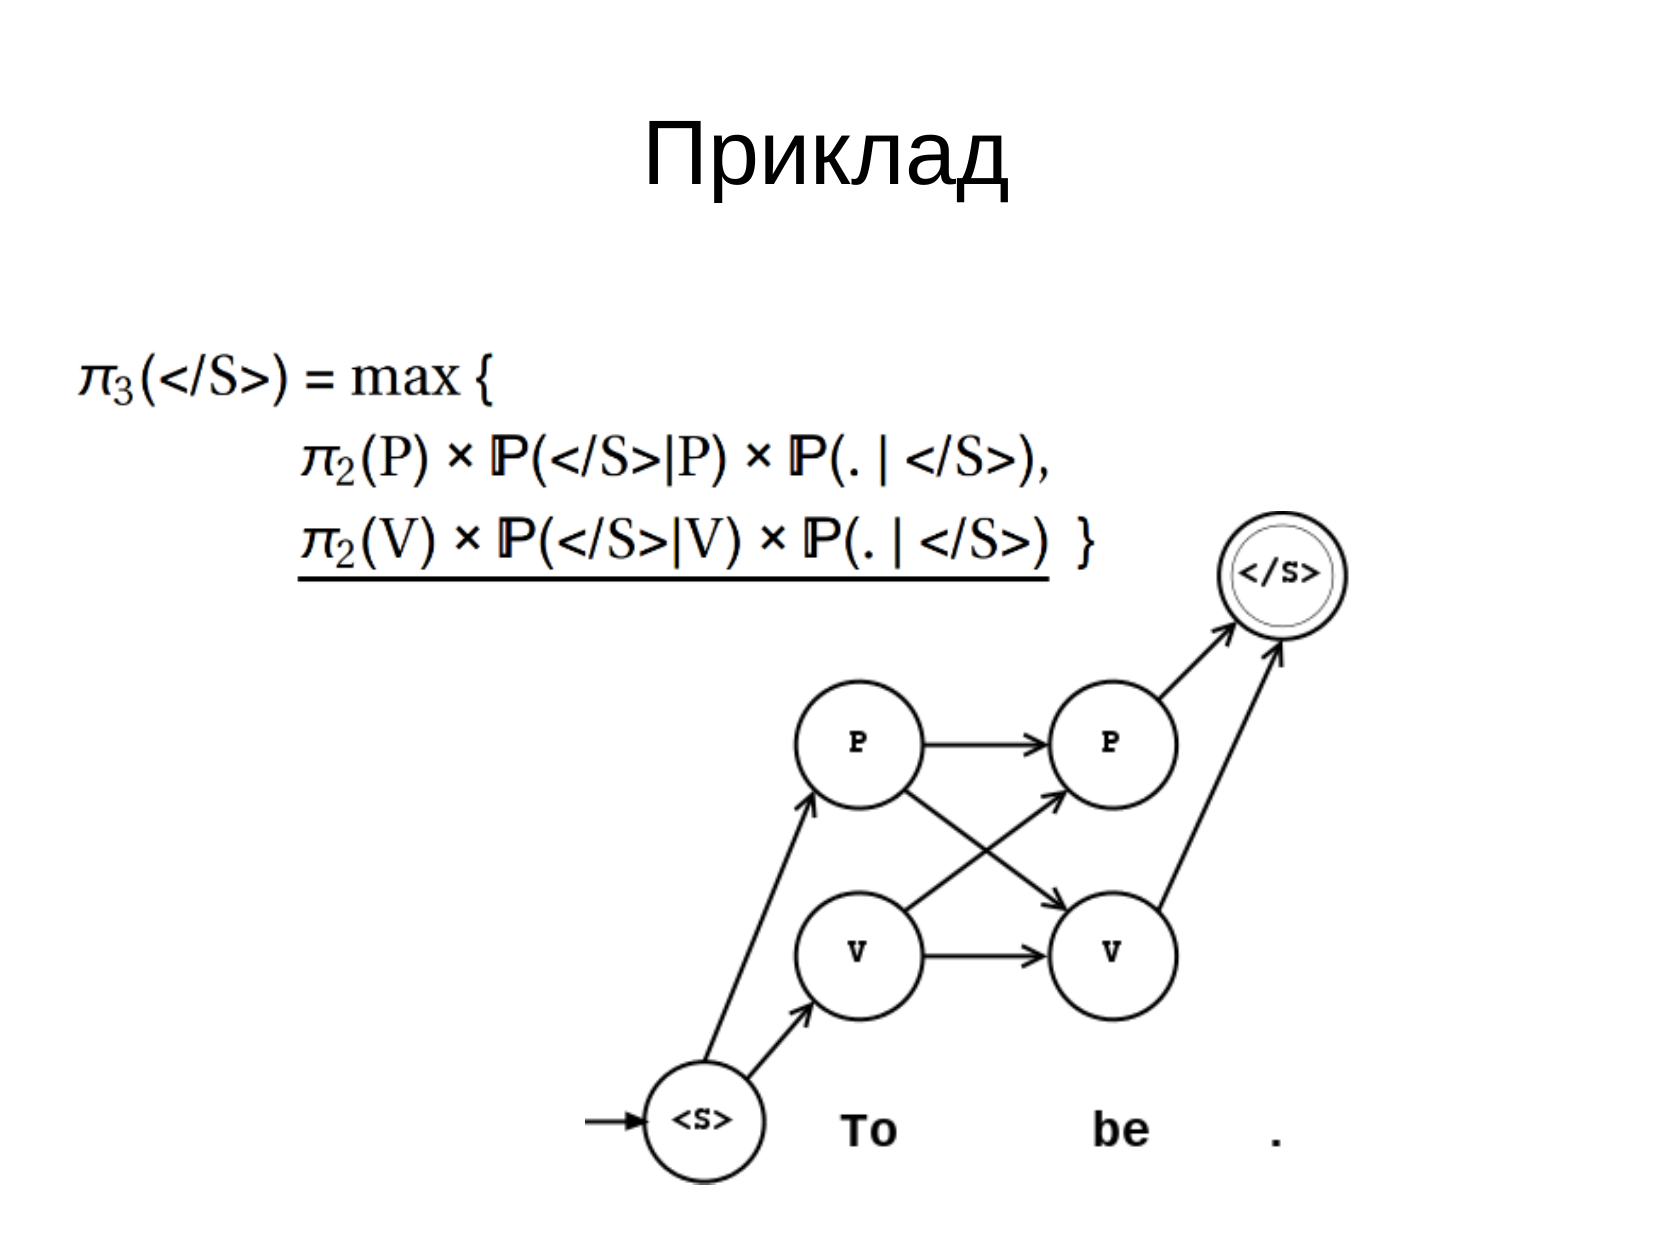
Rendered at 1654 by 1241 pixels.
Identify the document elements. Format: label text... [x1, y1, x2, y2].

title Приклад [82, 49, 1571, 257]
picture [75, 344, 1351, 1186]
